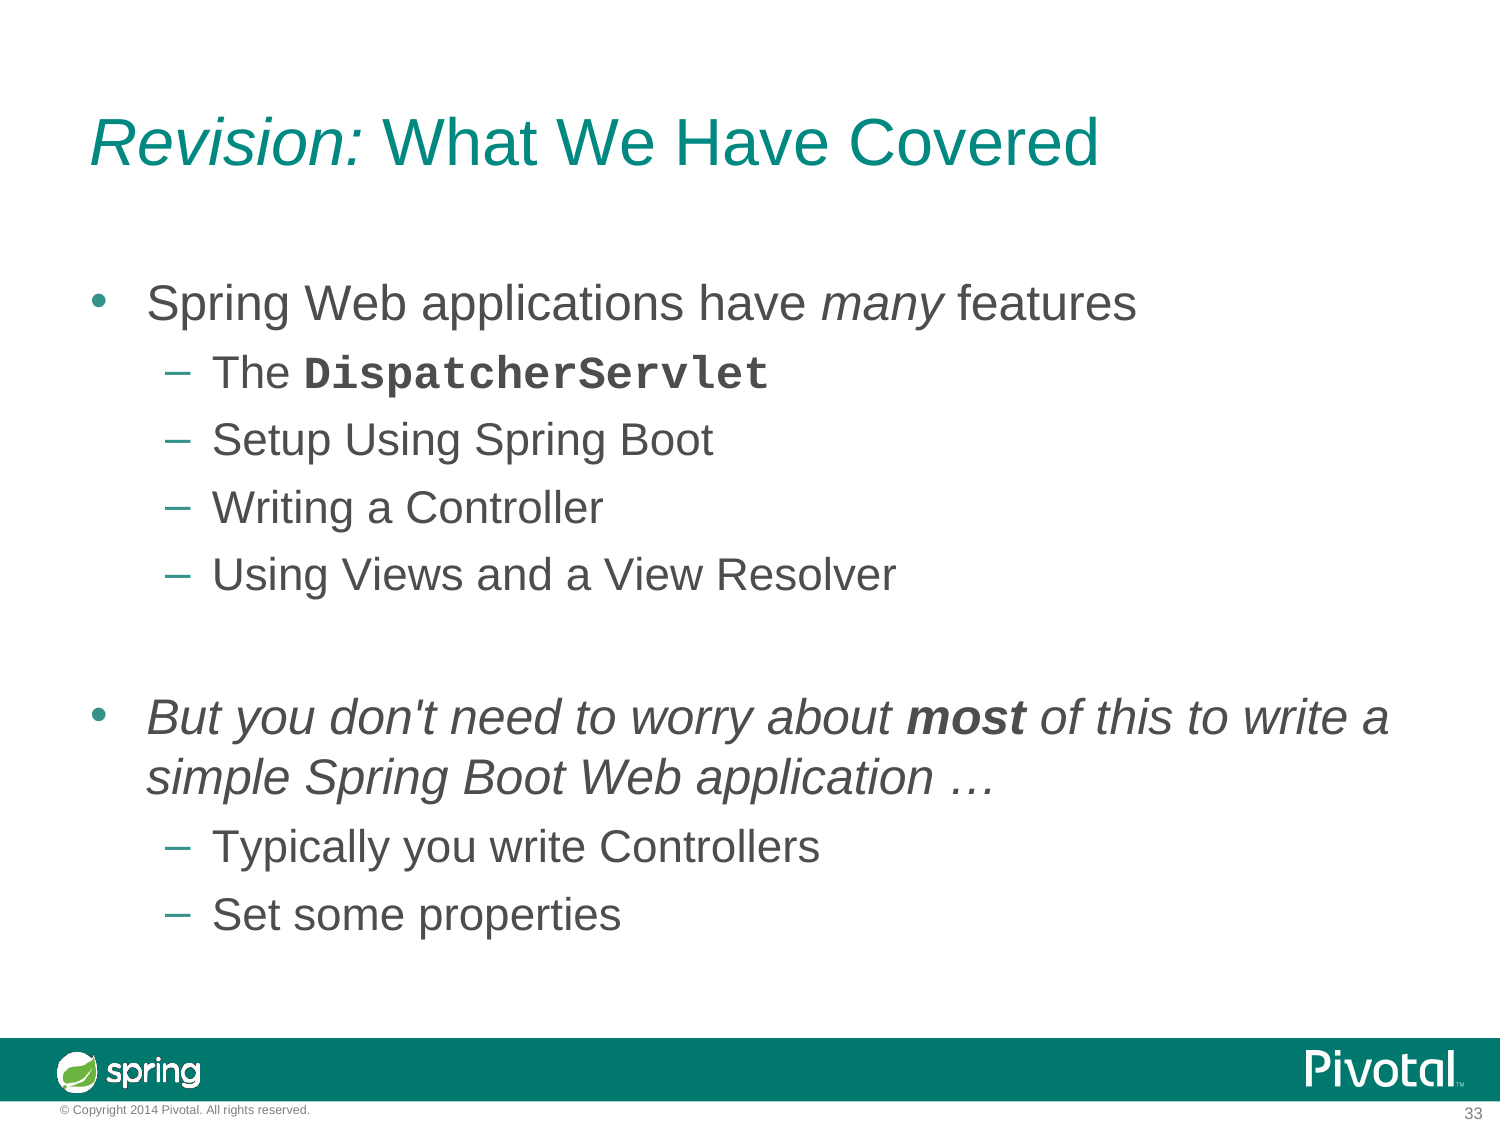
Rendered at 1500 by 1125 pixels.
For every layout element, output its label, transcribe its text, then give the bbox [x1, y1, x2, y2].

picture [32, 1041, 210, 1103]
list Spring Web applications have many features The DispatcherServlet Setup Using Spring Boot Writing a Controller Using Views and a View Resolver But you don't need to worry about most of this to write a simple Spring Boot Web application … Typically you write Controllers Set some properties [75, 262, 1426, 948]
picture [1306, 1050, 1464, 1087]
title Revision: What We Have Covered [75, 45, 1426, 233]
